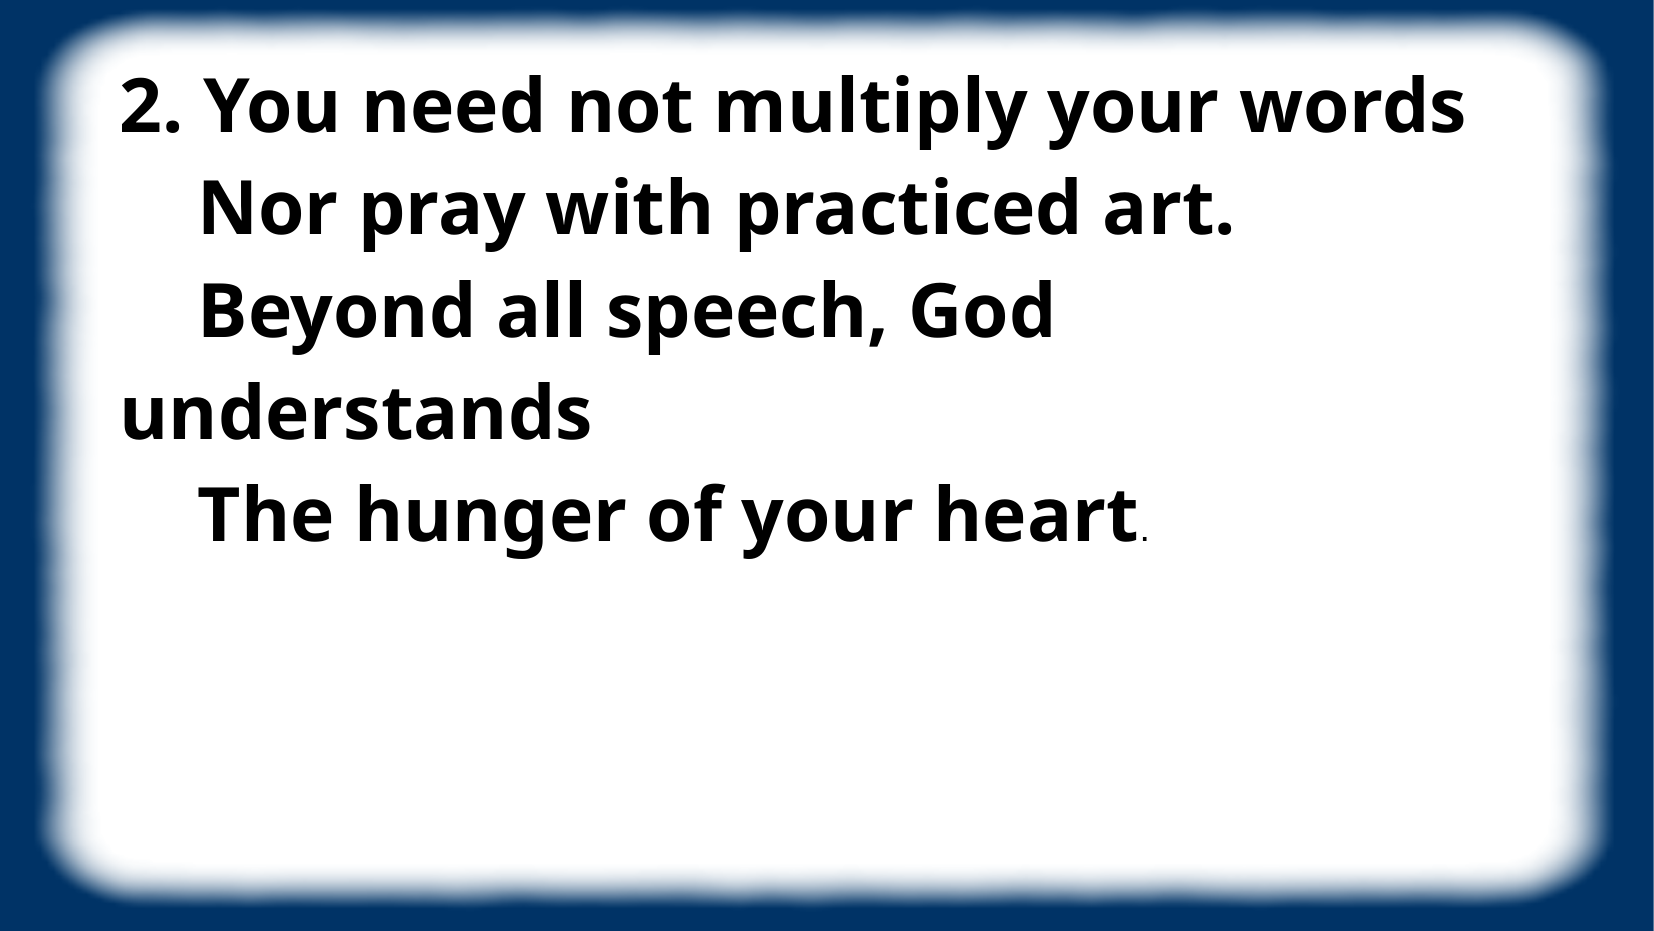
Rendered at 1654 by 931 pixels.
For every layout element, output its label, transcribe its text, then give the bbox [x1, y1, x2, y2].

picture [0, 0, 1654, 931]
text_box 2. You need not multiply your words Nor pray with practiced art. Beyond all speech, God understands The hunger of your heart. [105, 45, 1546, 460]
